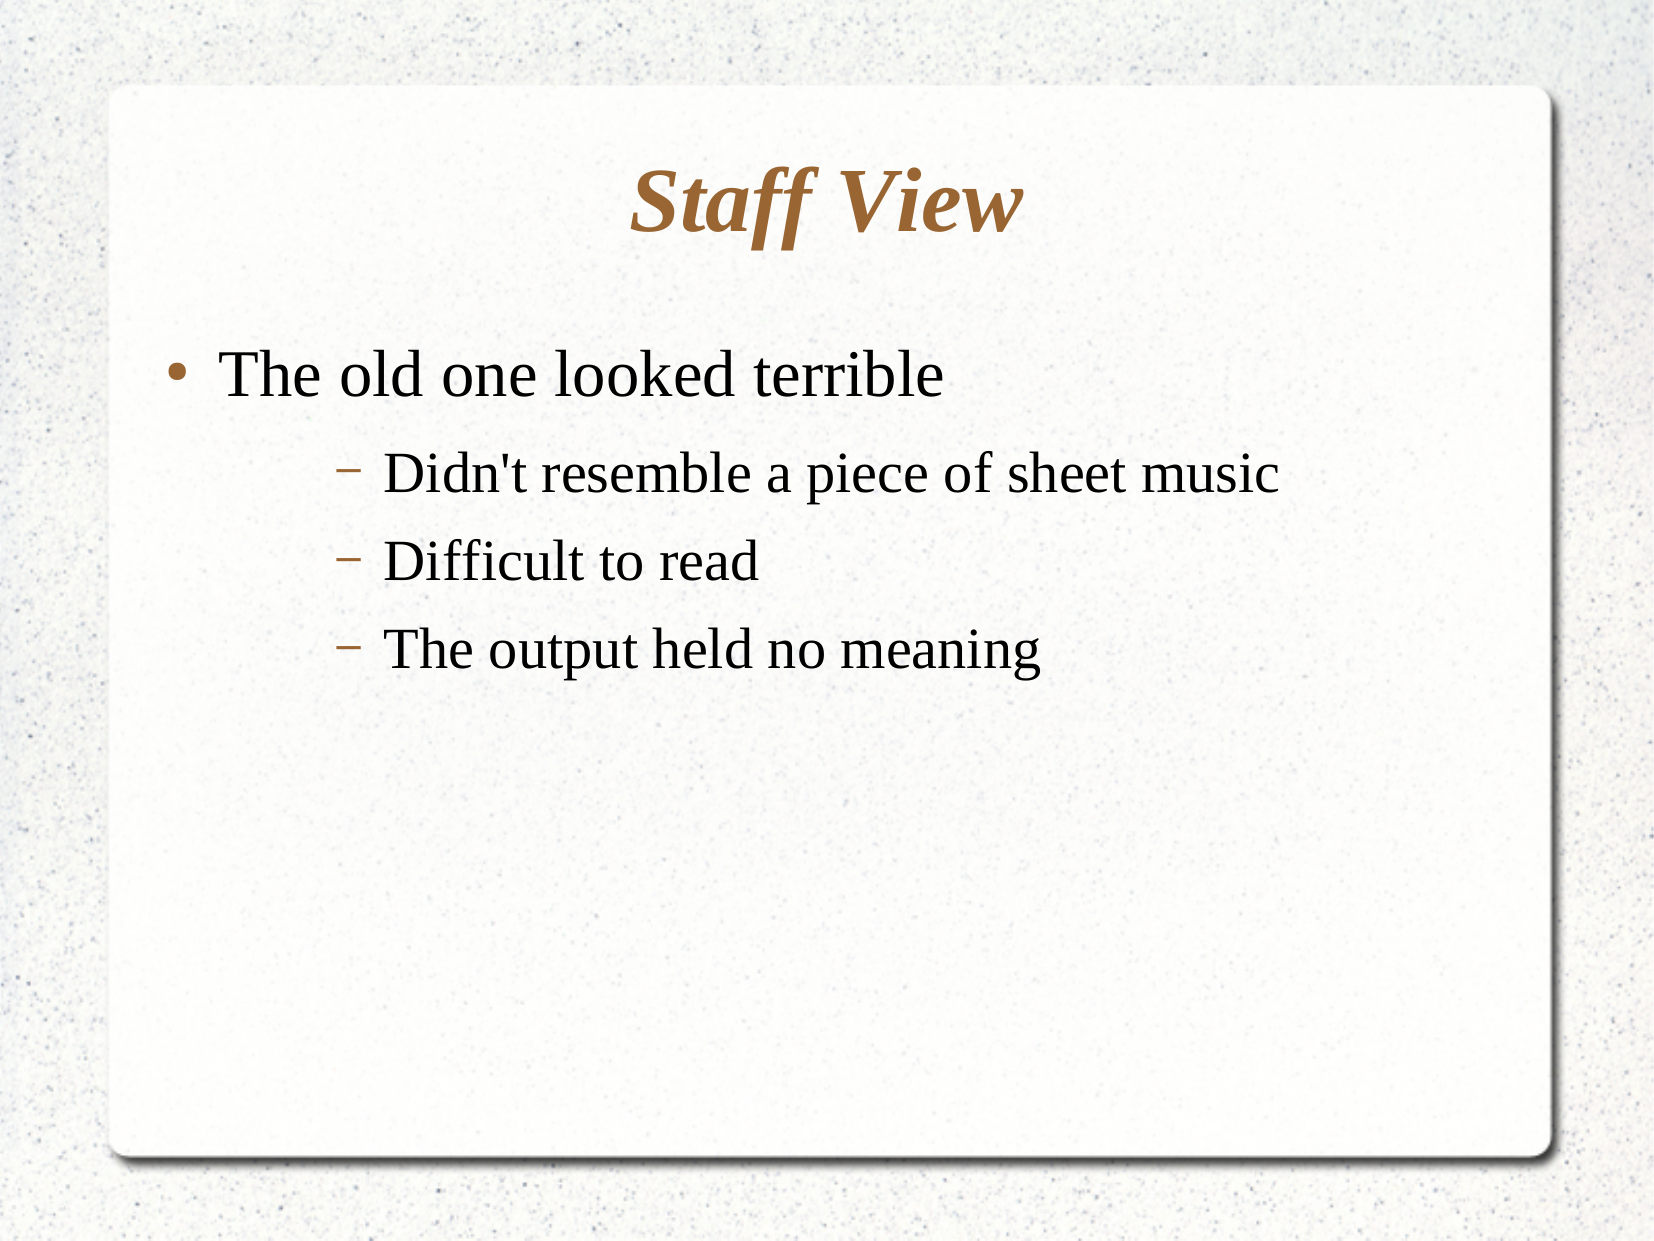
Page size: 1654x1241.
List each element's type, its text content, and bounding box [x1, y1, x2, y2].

picture [0, 0, 1654, 1241]
title Staff View [118, 104, 1536, 297]
list The old one looked terrible Didn't resemble a piece of sheet music Difficult to read The output held no meaning [147, 336, 1506, 1141]
